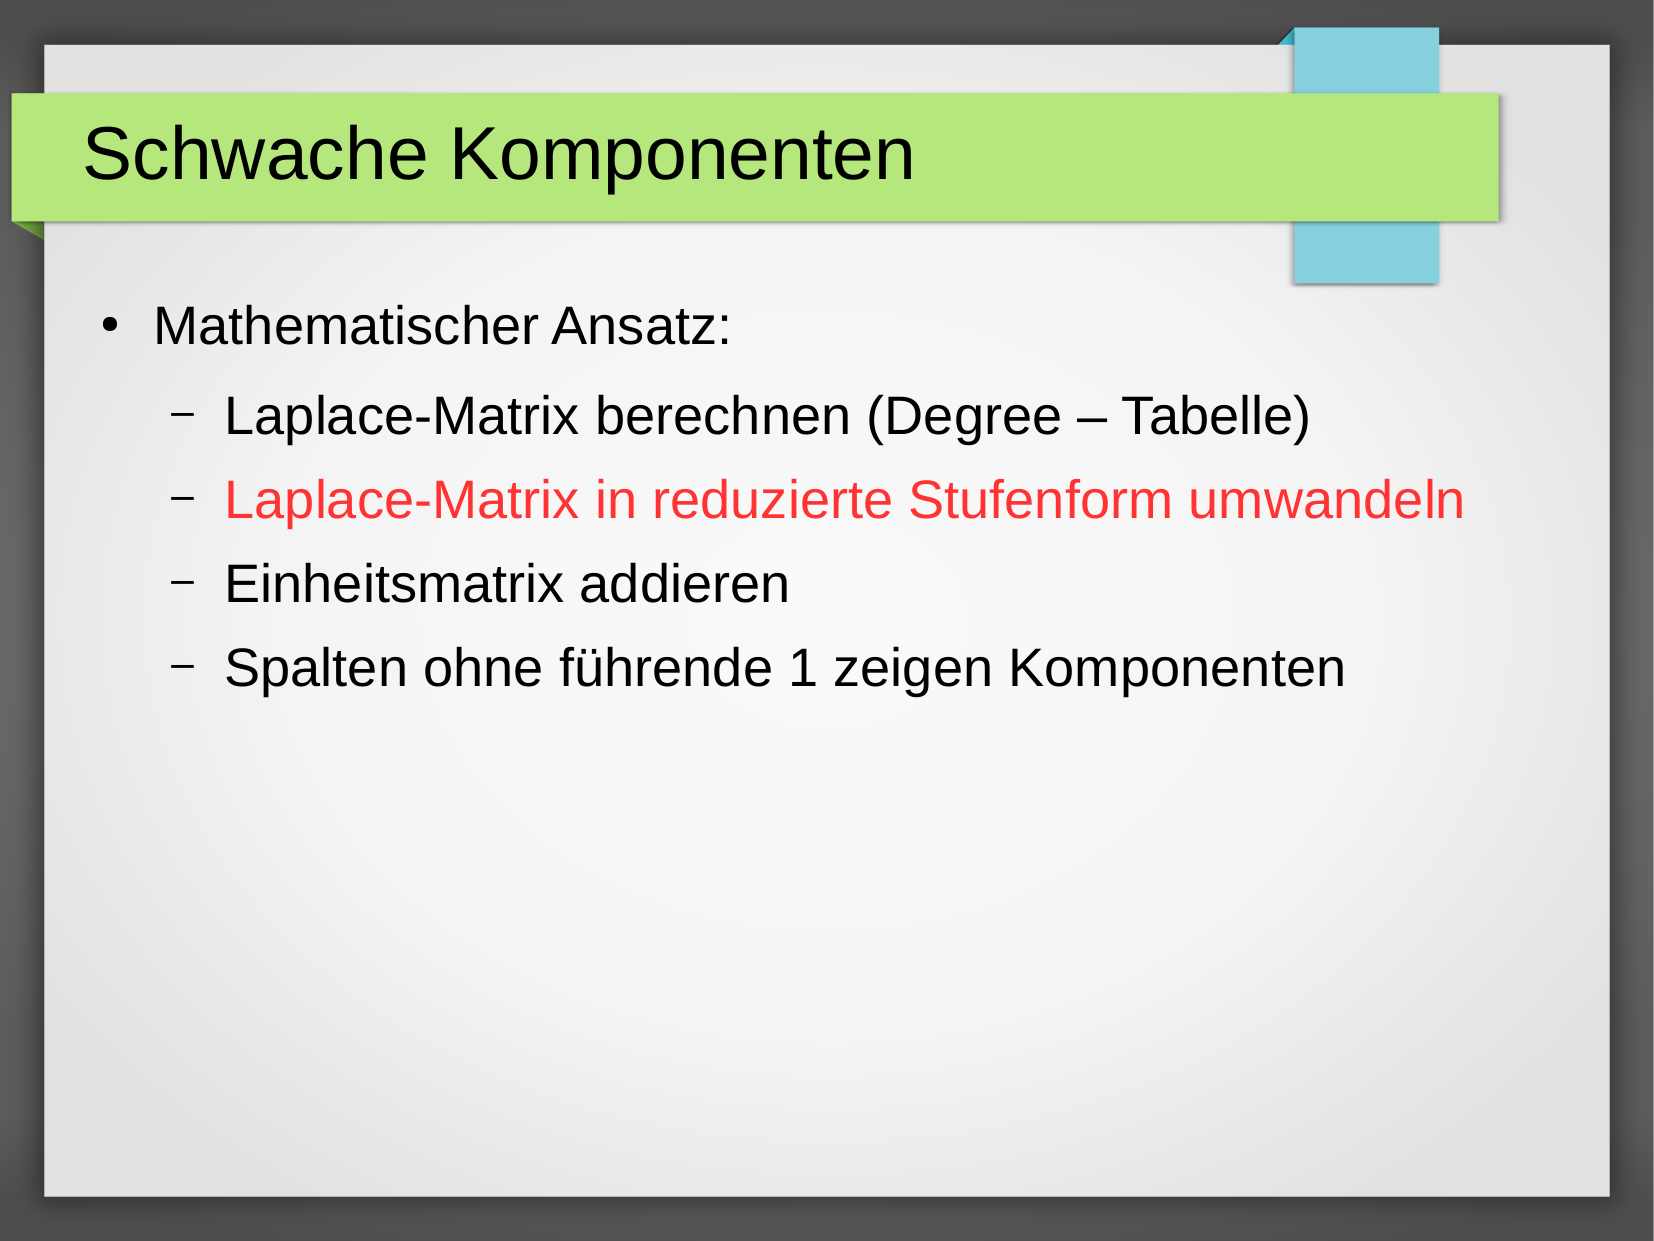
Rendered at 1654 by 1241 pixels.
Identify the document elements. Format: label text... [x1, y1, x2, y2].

picture [0, 0, 1654, 1241]
list Mathematischer Ansatz: Laplace-Matrix berechnen (Degree – Tabelle) Laplace-Matrix in reduzierte Stufenform umwandeln Einheitsmatrix addieren Spalten ohne führende 1 zeigen Komponenten [82, 295, 1571, 1015]
title Schwache Komponenten [82, 94, 1264, 213]
